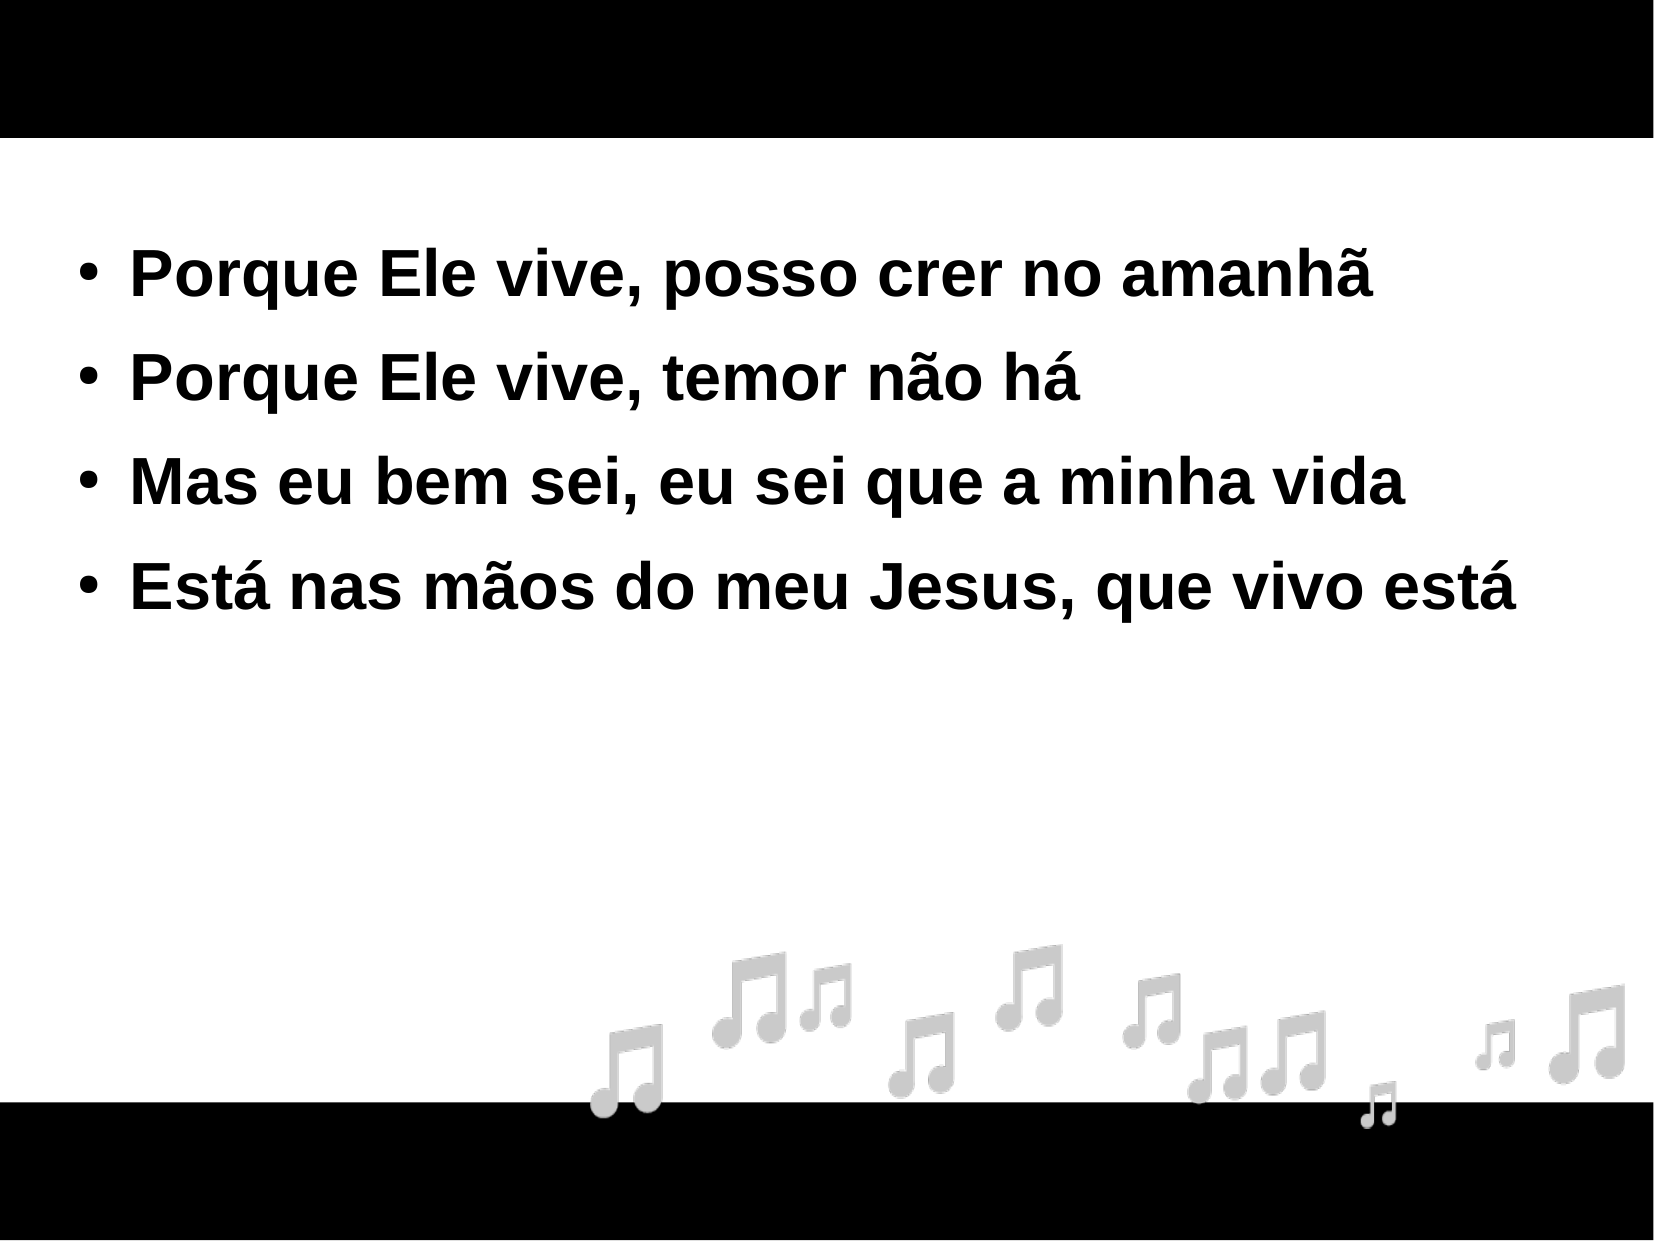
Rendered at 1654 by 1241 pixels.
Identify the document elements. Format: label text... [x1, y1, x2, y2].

list Porque Ele vive, posso crer no amanhã Porque Ele vive, temor não há Mas eu bem sei, eu sei que a minha vida Está nas mãos do meu Jesus, que vivo está [59, 236, 1595, 1024]
